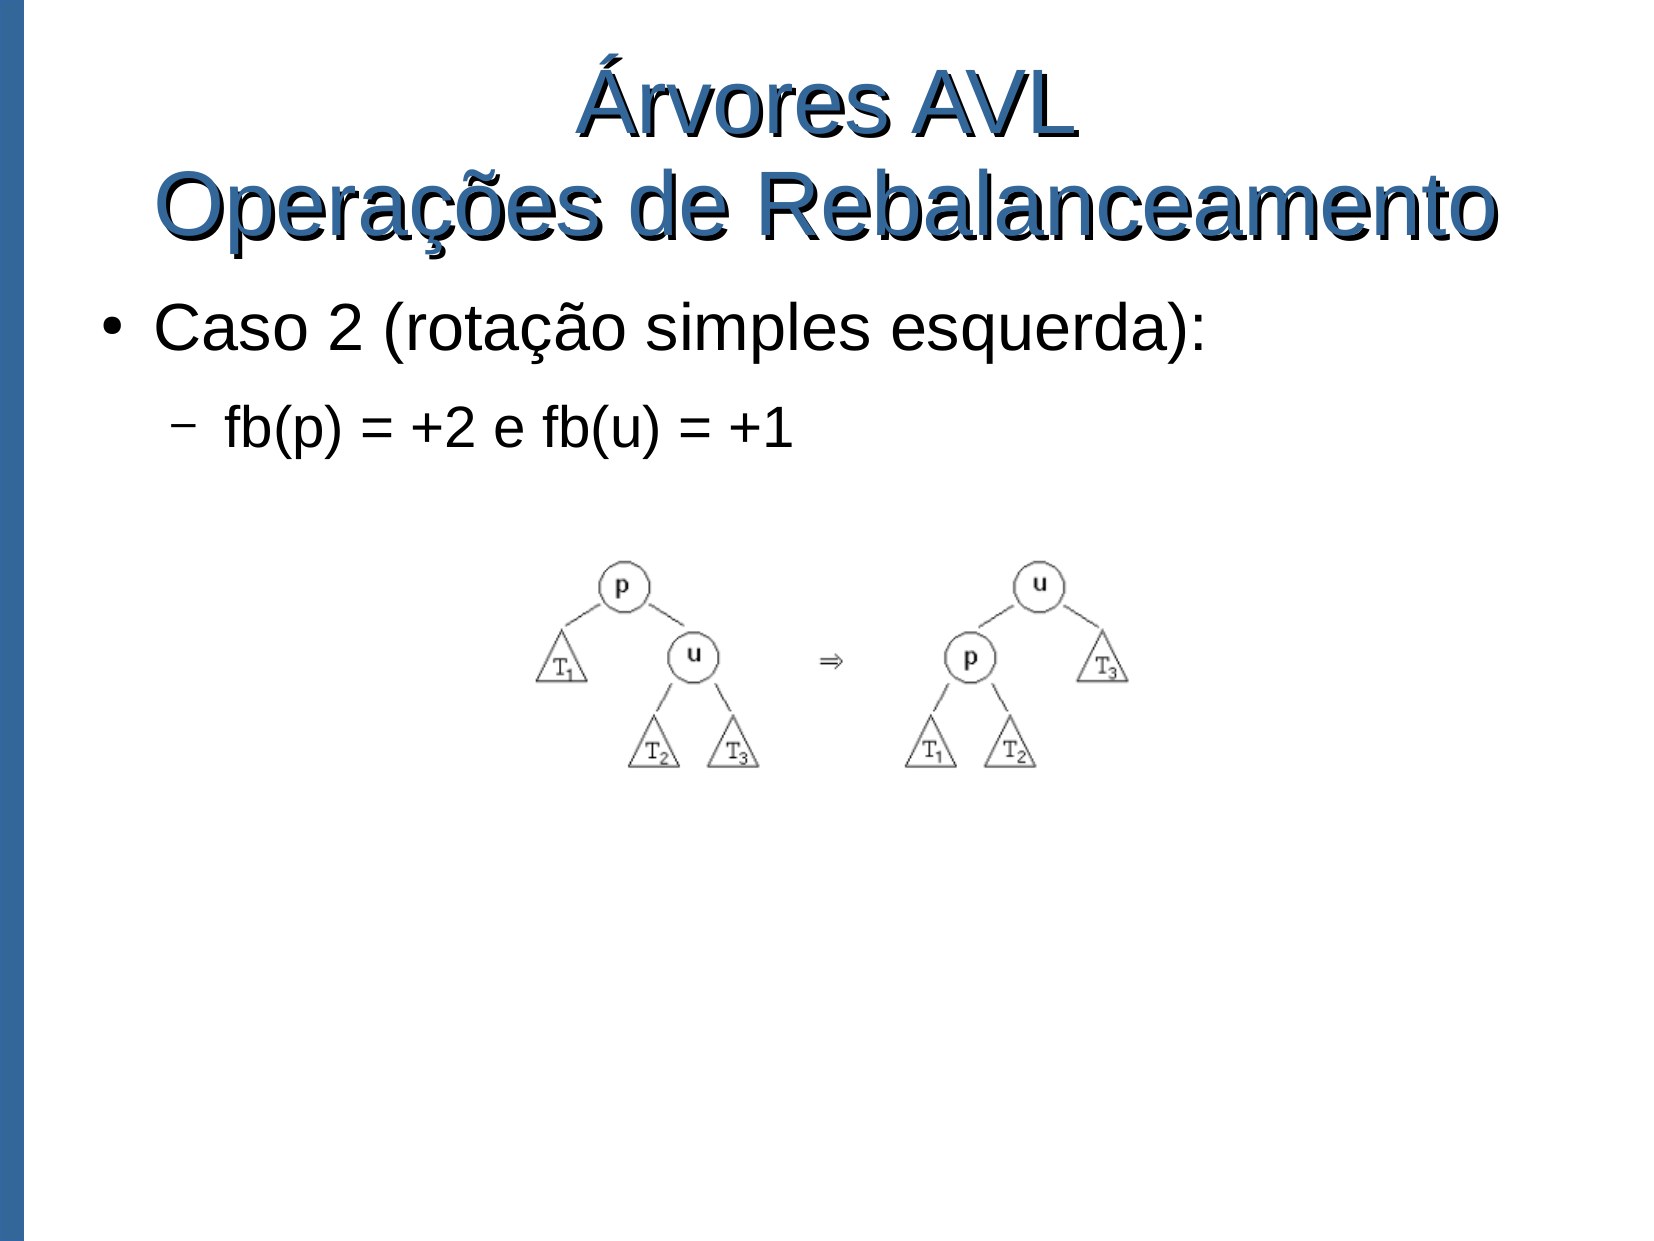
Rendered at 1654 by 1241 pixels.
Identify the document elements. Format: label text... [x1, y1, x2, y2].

list Caso 2 (rotação simples esquerda): fb(p) = +2 e fb(u) = +1 [82, 290, 1571, 1010]
title Árvores AVL Operações de Rebalanceamento [82, 49, 1571, 257]
picture [508, 533, 1165, 779]
